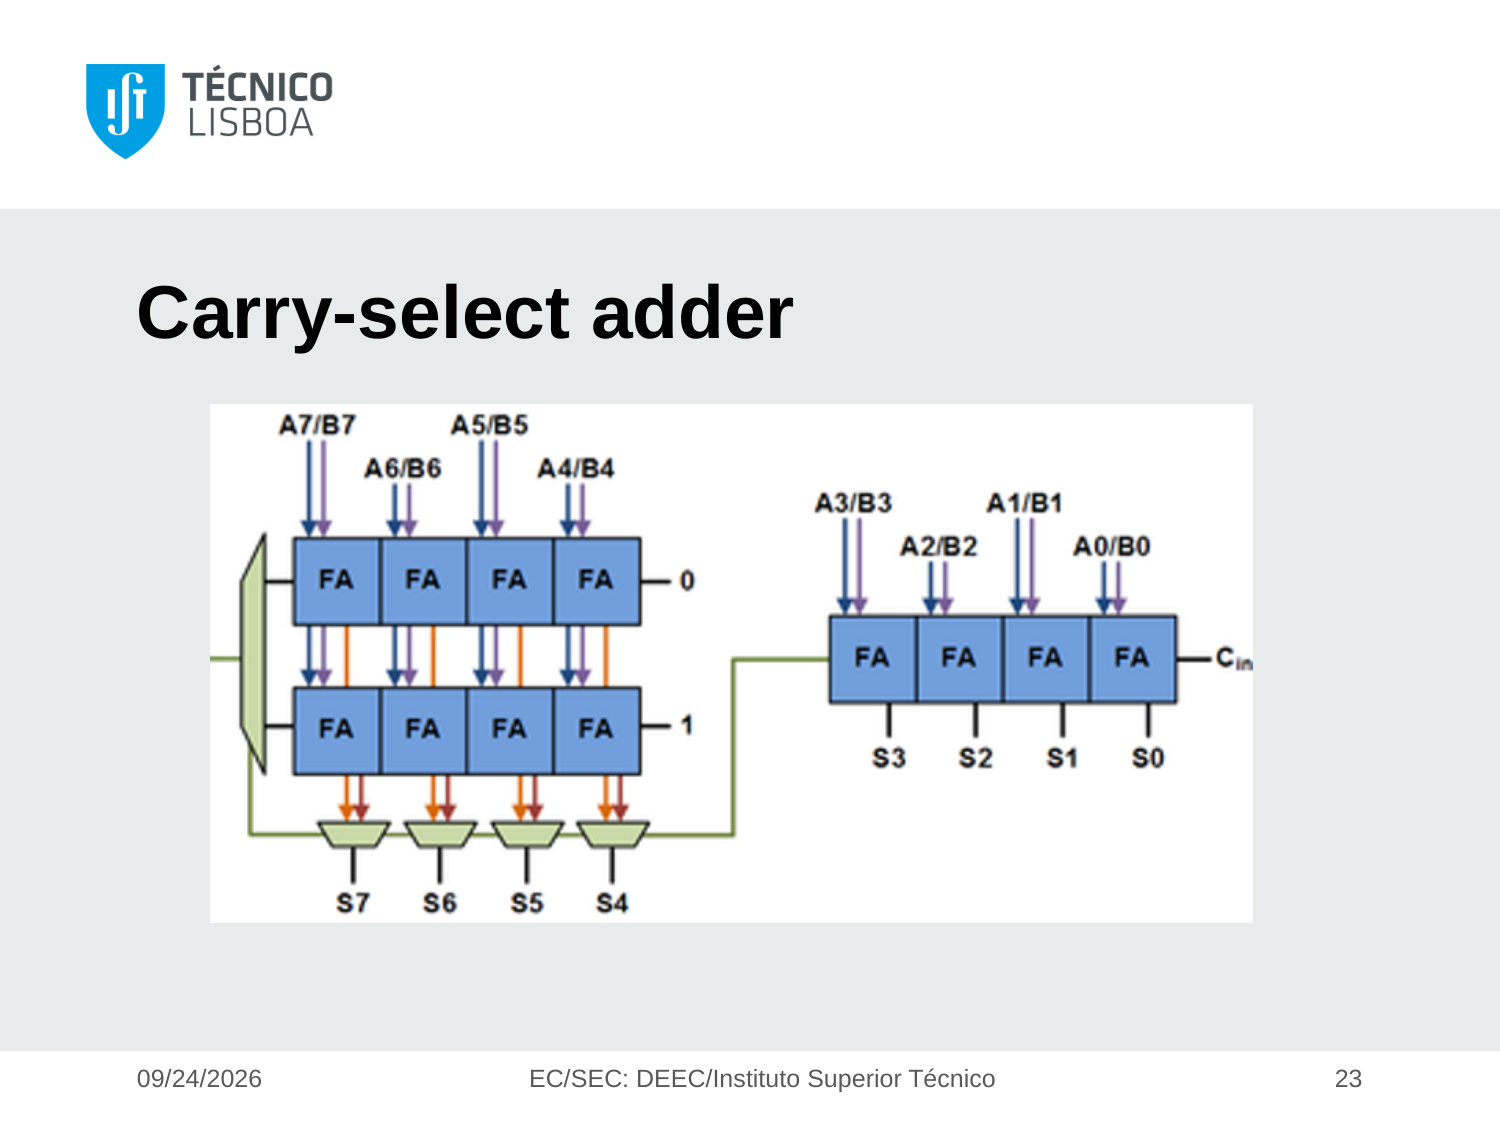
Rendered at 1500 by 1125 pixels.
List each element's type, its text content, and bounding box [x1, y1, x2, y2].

title Carry-select adder [121, 237, 1378, 381]
picture [0, 0, 1500, 1125]
slide_number 11/10/2020 [121, 1052, 425, 1103]
slide_number <number> [1077, 1052, 1378, 1103]
footer EC/SEC: DEEC/Instituto Superior Técnico [512, 1052, 1021, 1103]
